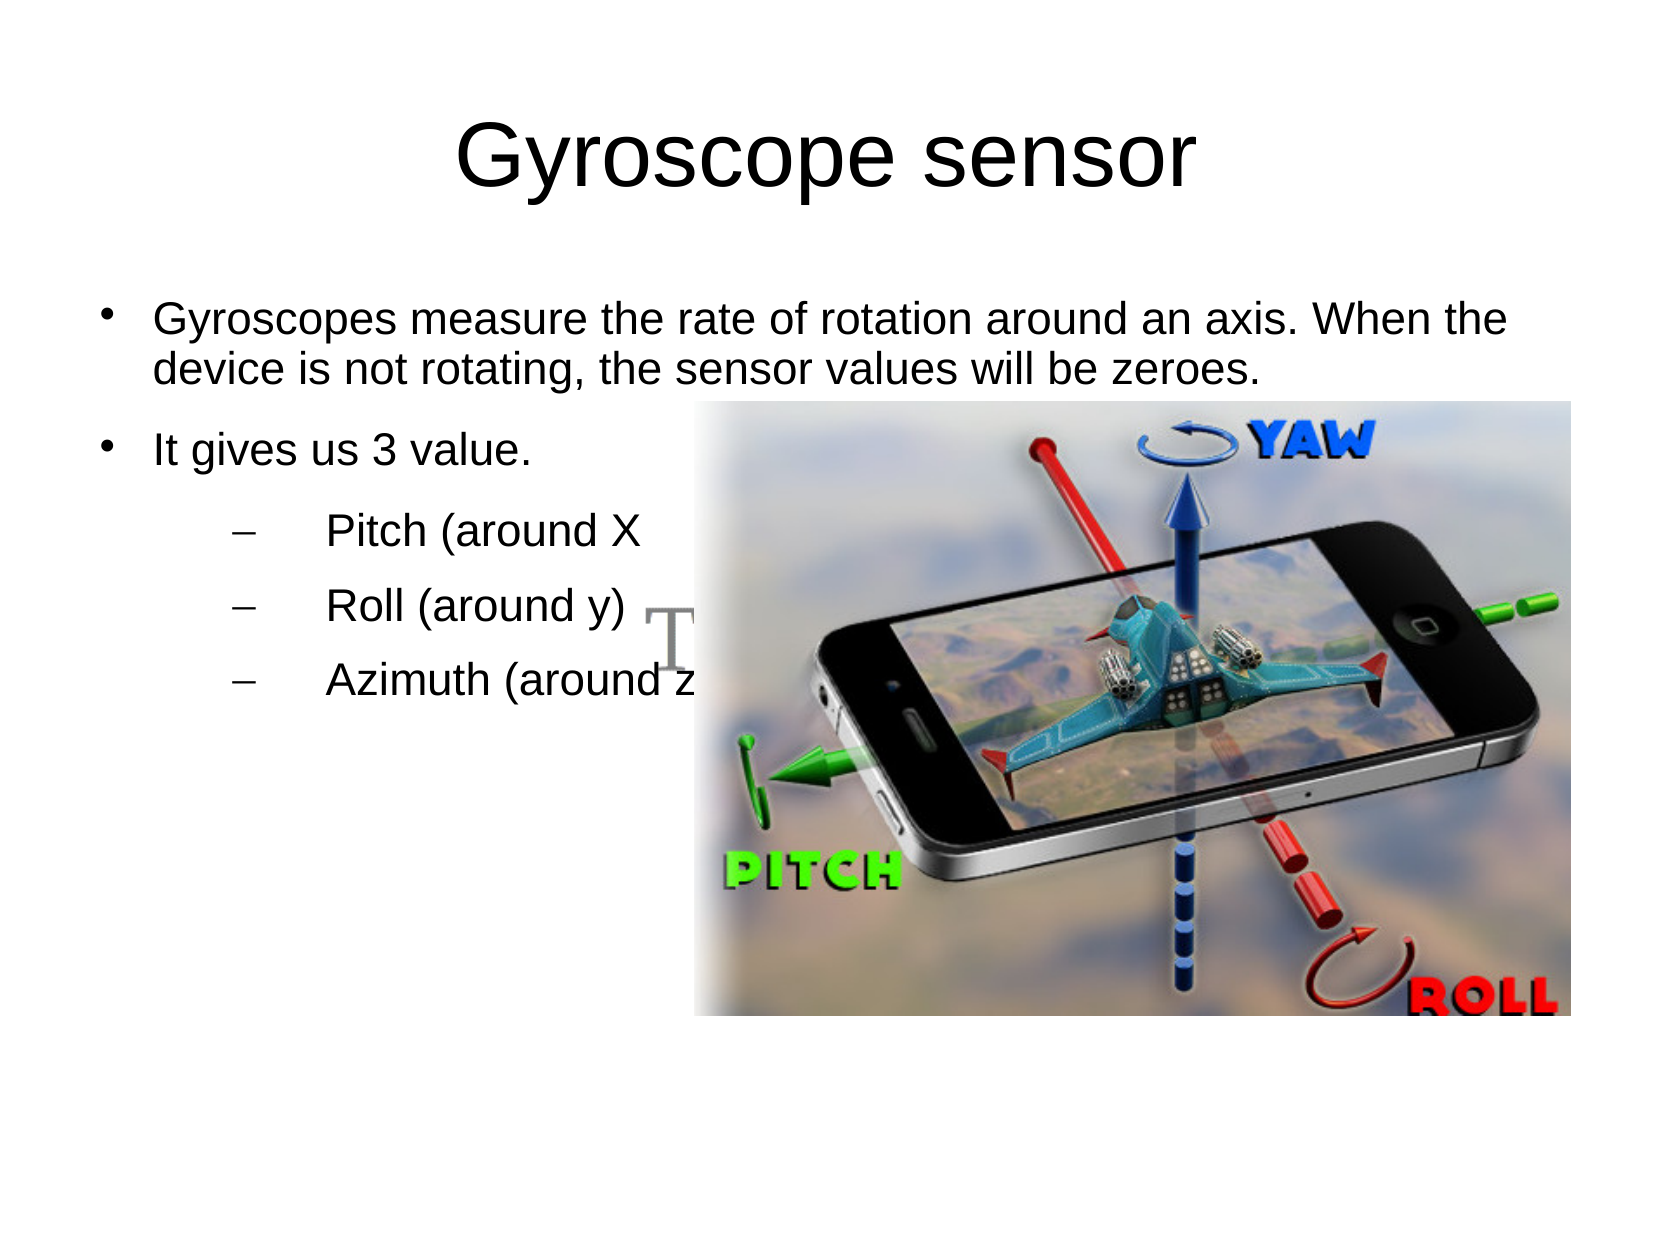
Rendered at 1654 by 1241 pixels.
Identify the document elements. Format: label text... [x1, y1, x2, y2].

list Gyroscopes measure the rate of rotation around an axis. When the device is not rotating, the sensor values will be zeroes. It gives us 3 value. Pitch (around X Roll (around y) Azimuth (around z) [82, 290, 1538, 1010]
title Gyroscope sensor [82, 49, 1571, 257]
picture [694, 401, 1571, 1016]
